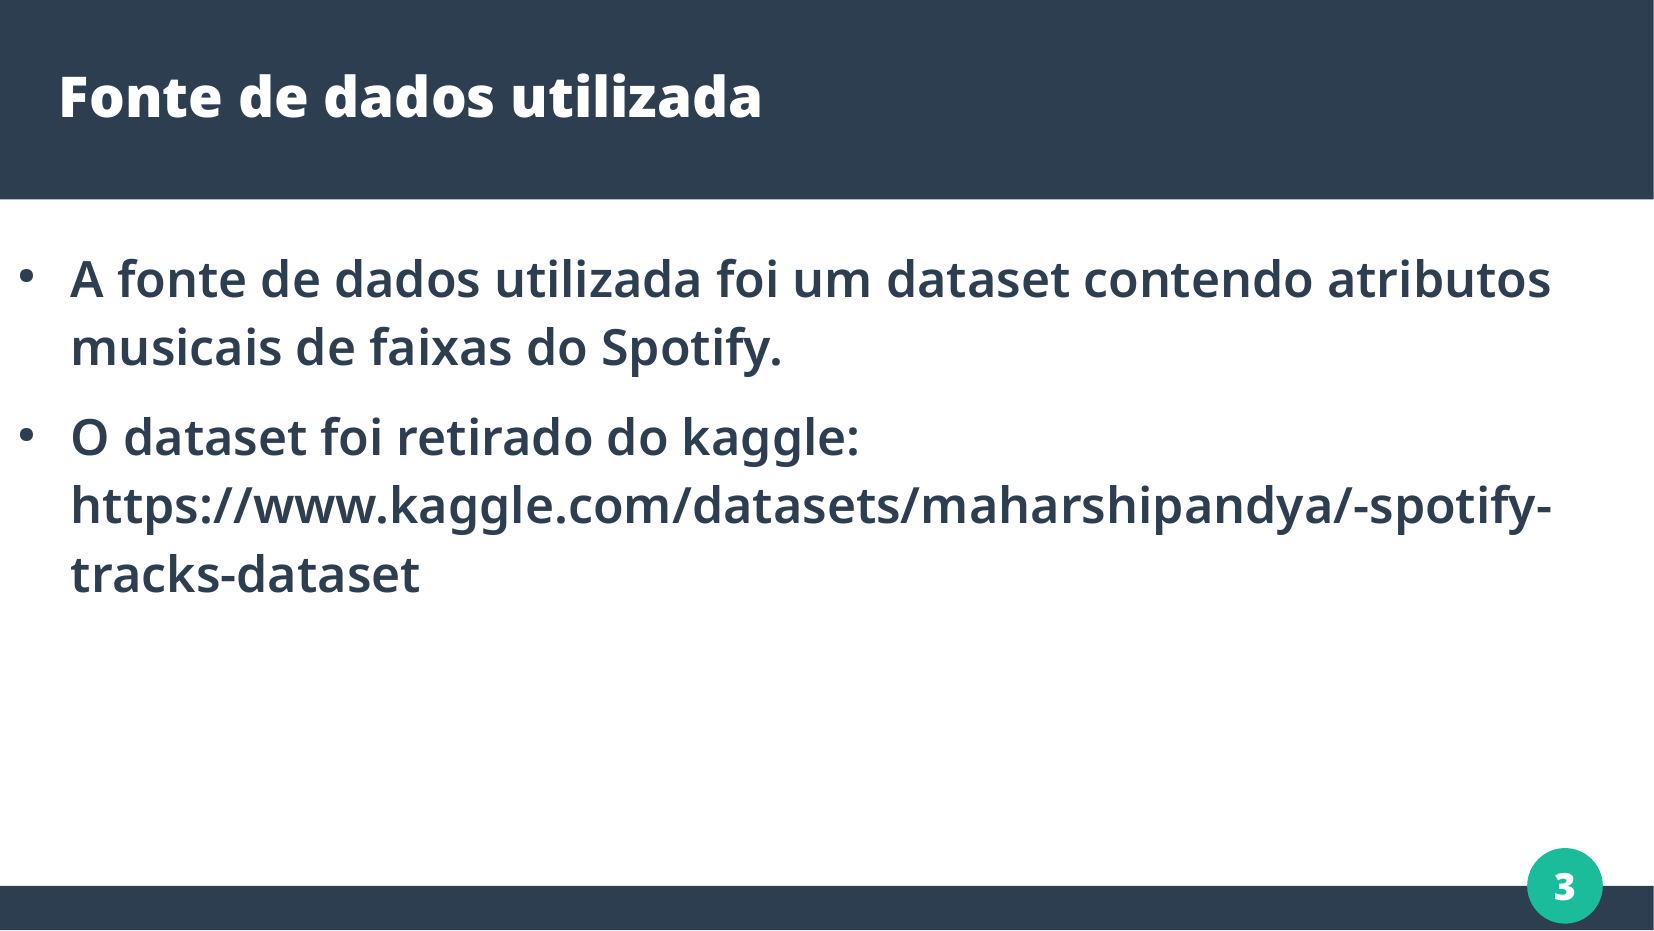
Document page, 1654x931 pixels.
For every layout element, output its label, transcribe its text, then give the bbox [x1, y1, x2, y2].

title Fonte de dados utilizada [59, 37, 1595, 155]
list A fonte de dados utilizada foi um dataset contendo atributos musicais de faixas do Spotify. O dataset foi retirado do kaggle: https://www.kaggle.com/datasets/maharshipandya/-spotify-tracks-dataset [0, 243, 1654, 864]
